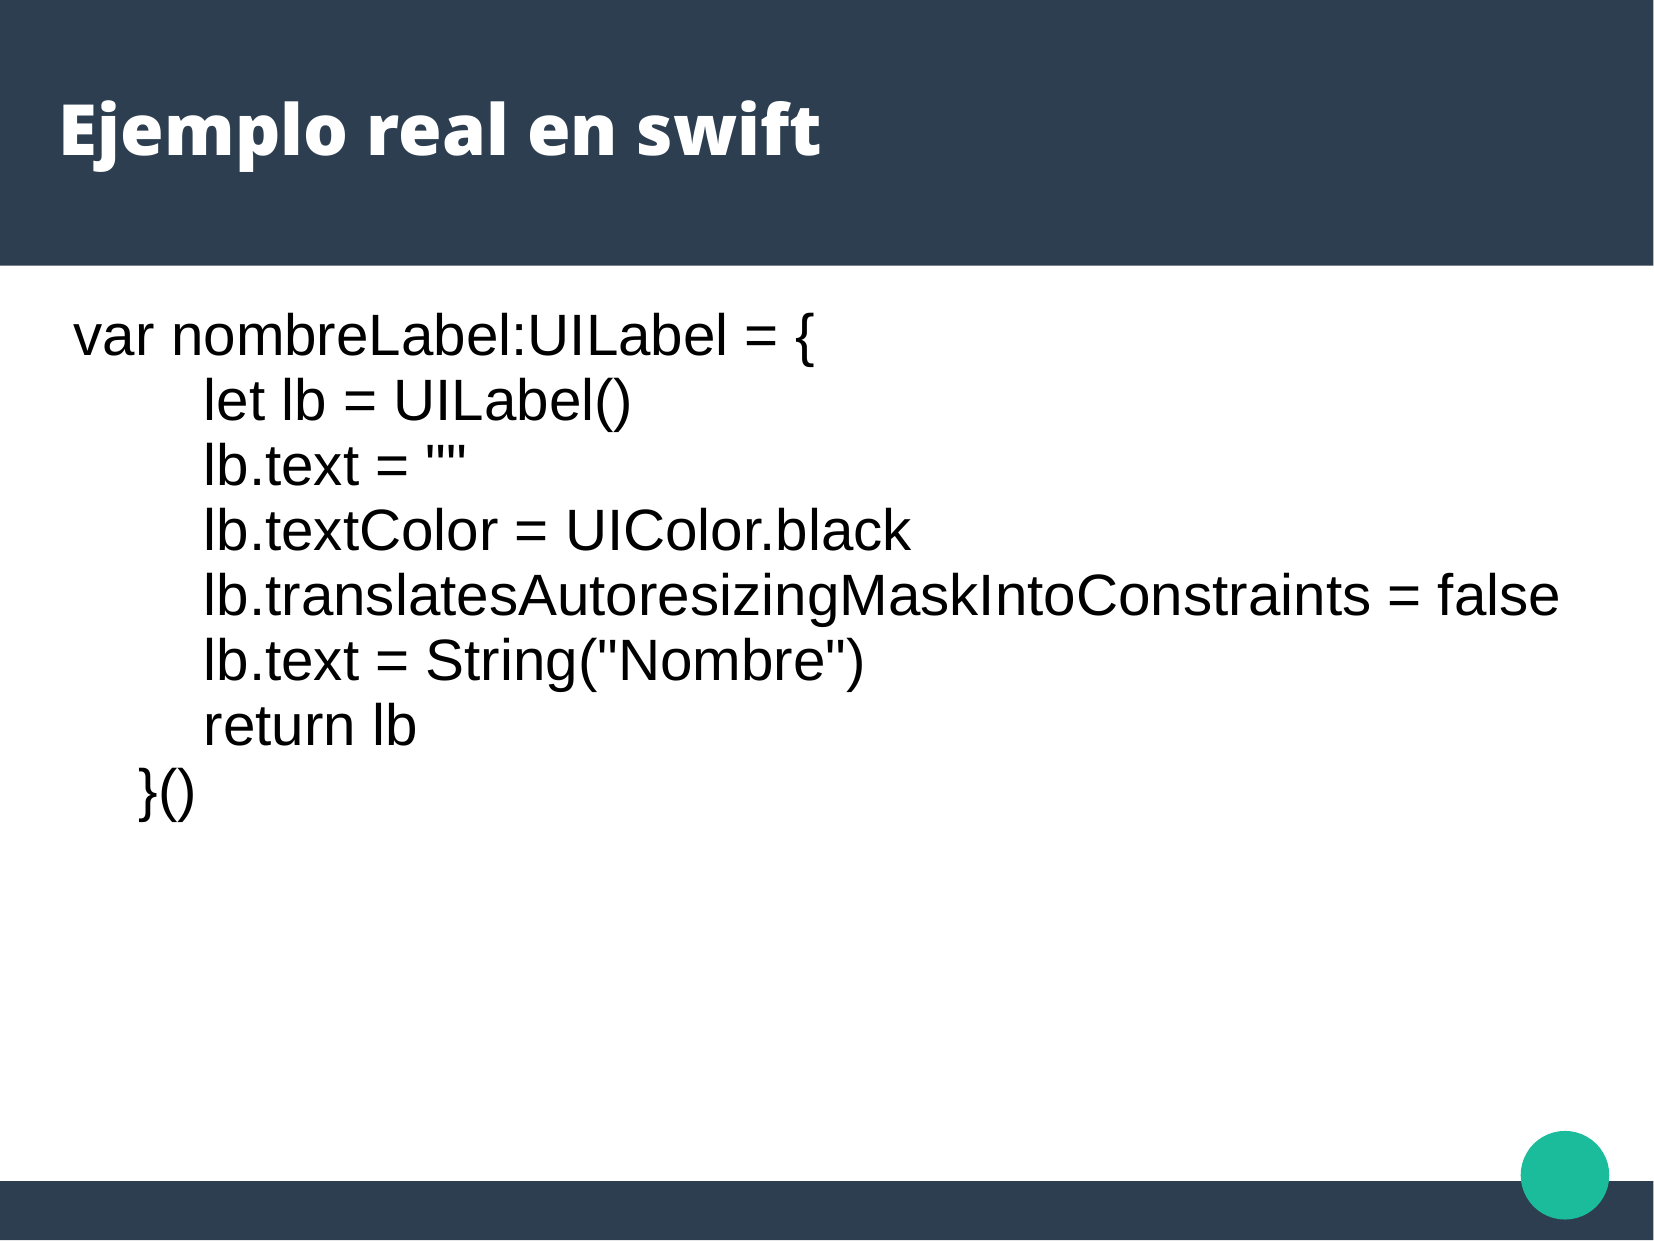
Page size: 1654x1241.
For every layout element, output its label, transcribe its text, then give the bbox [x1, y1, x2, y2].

title Ejemplo real en swift [59, 49, 1595, 207]
text_box var nombreLabel:UILabel = { let lb = UILabel() lb.text = "" lb.textColor = UIColor.black lb.translatesAutoresizingMaskIntoConstraints = false lb.text = String("Nombre") return lb }() [59, 295, 1630, 1146]
